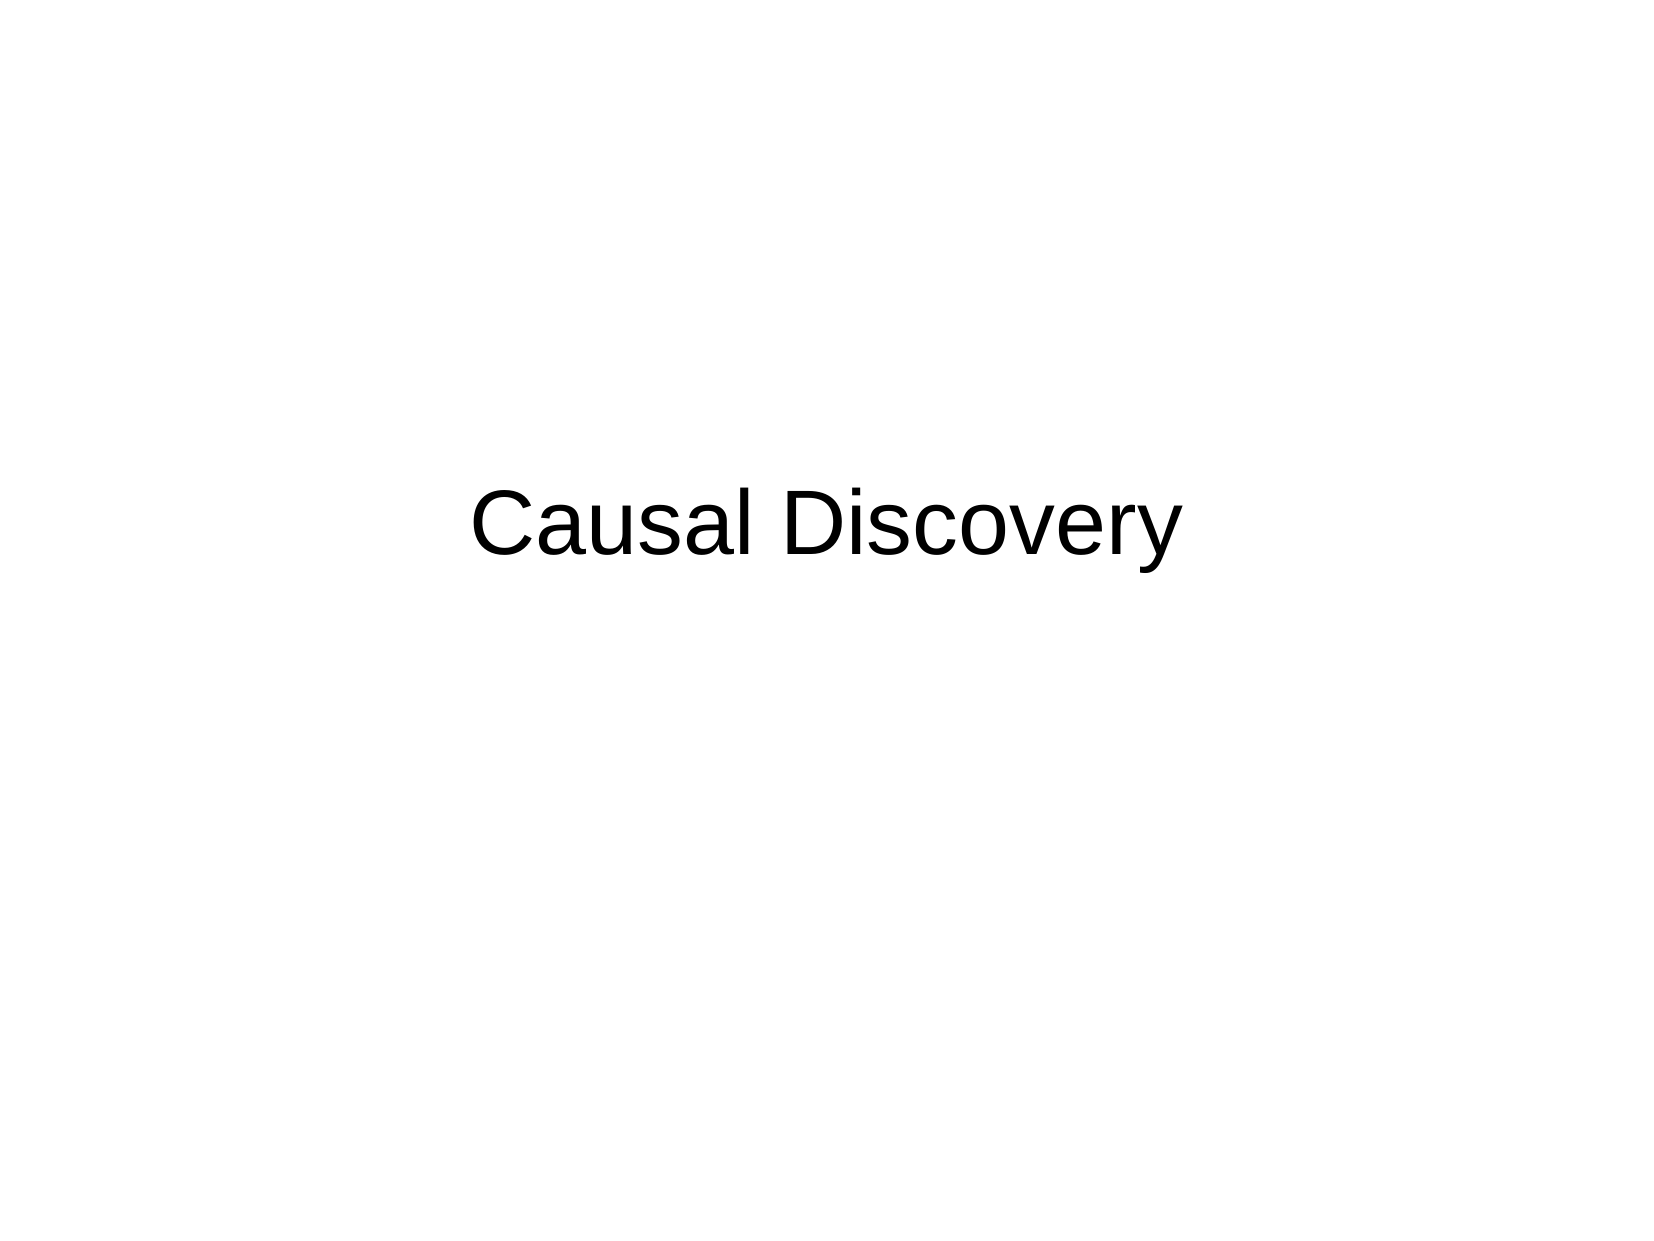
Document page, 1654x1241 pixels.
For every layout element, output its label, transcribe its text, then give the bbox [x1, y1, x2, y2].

title Causal Discovery [82, 418, 1571, 626]
